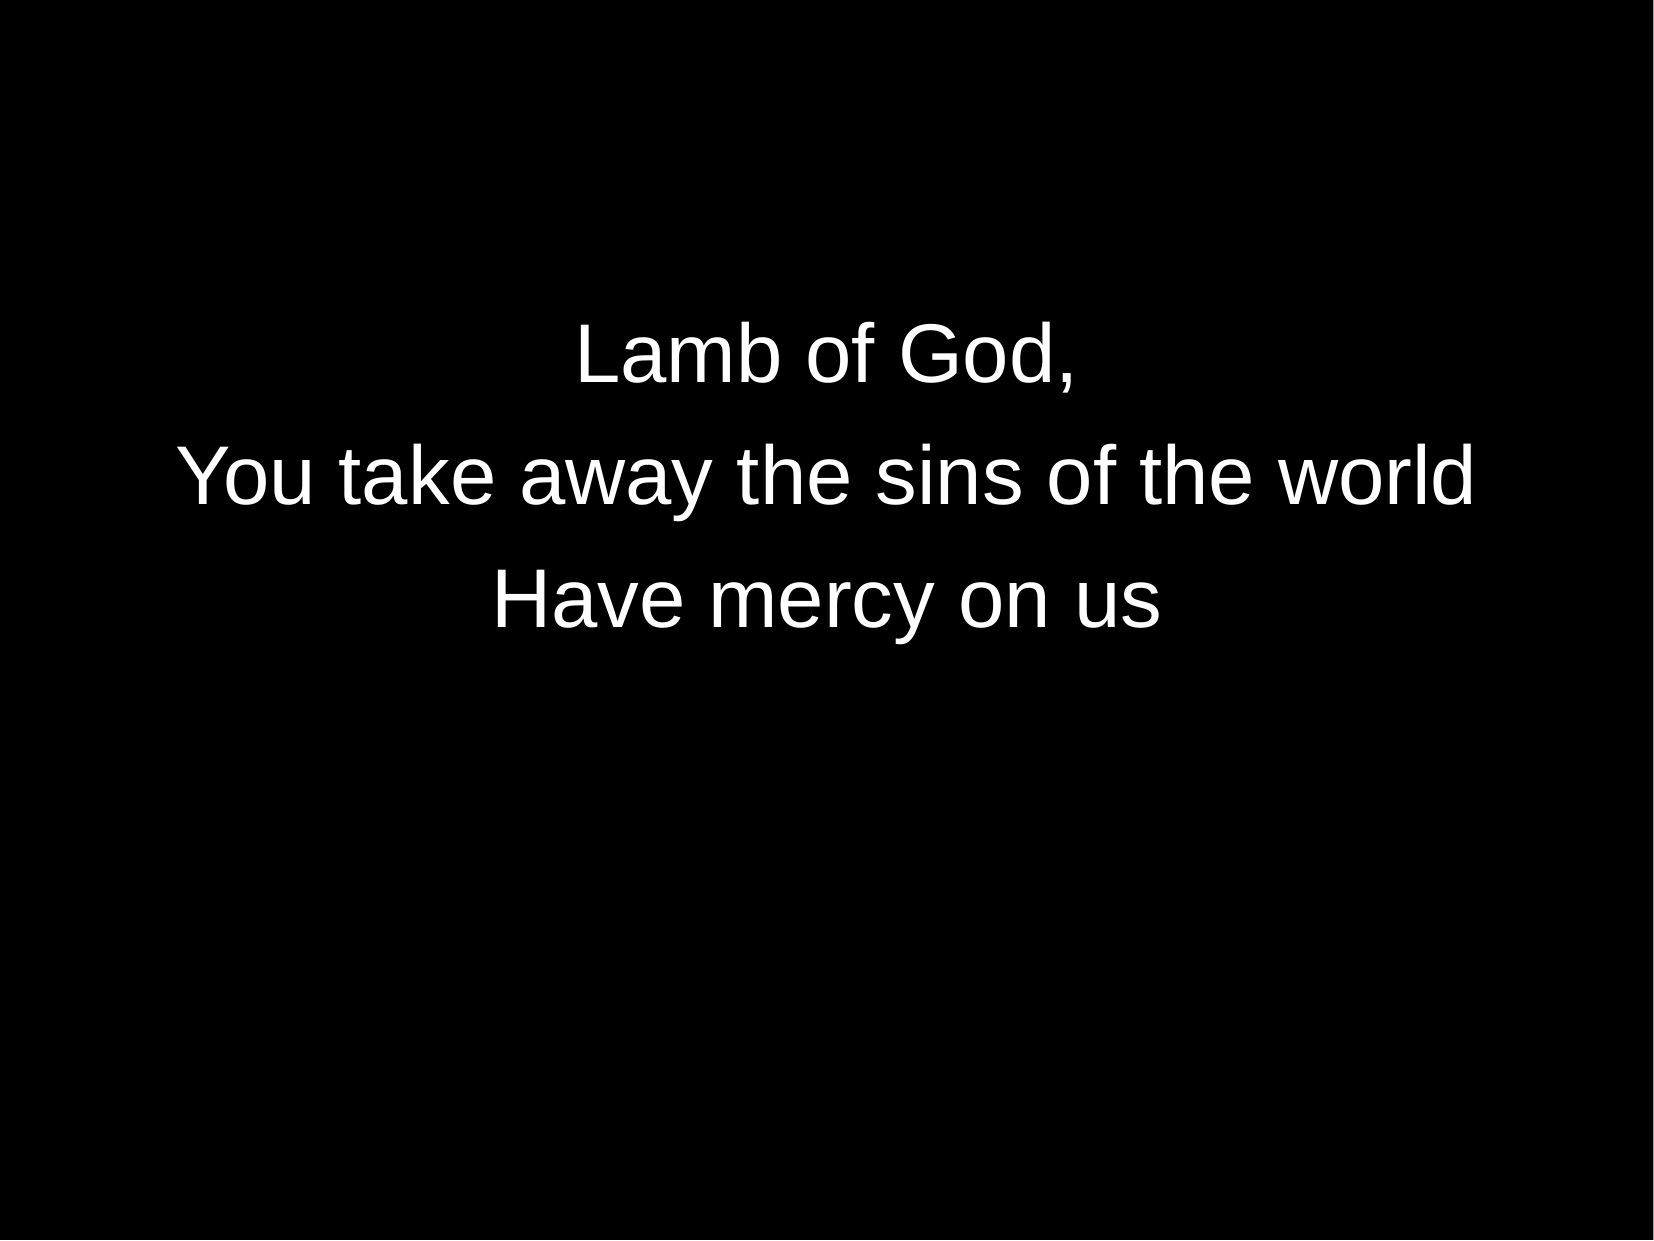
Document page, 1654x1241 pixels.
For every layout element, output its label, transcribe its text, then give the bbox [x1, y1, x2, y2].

list Lamb of God, You take away the sins of the world Have mercy on us [0, 307, 1654, 1241]
